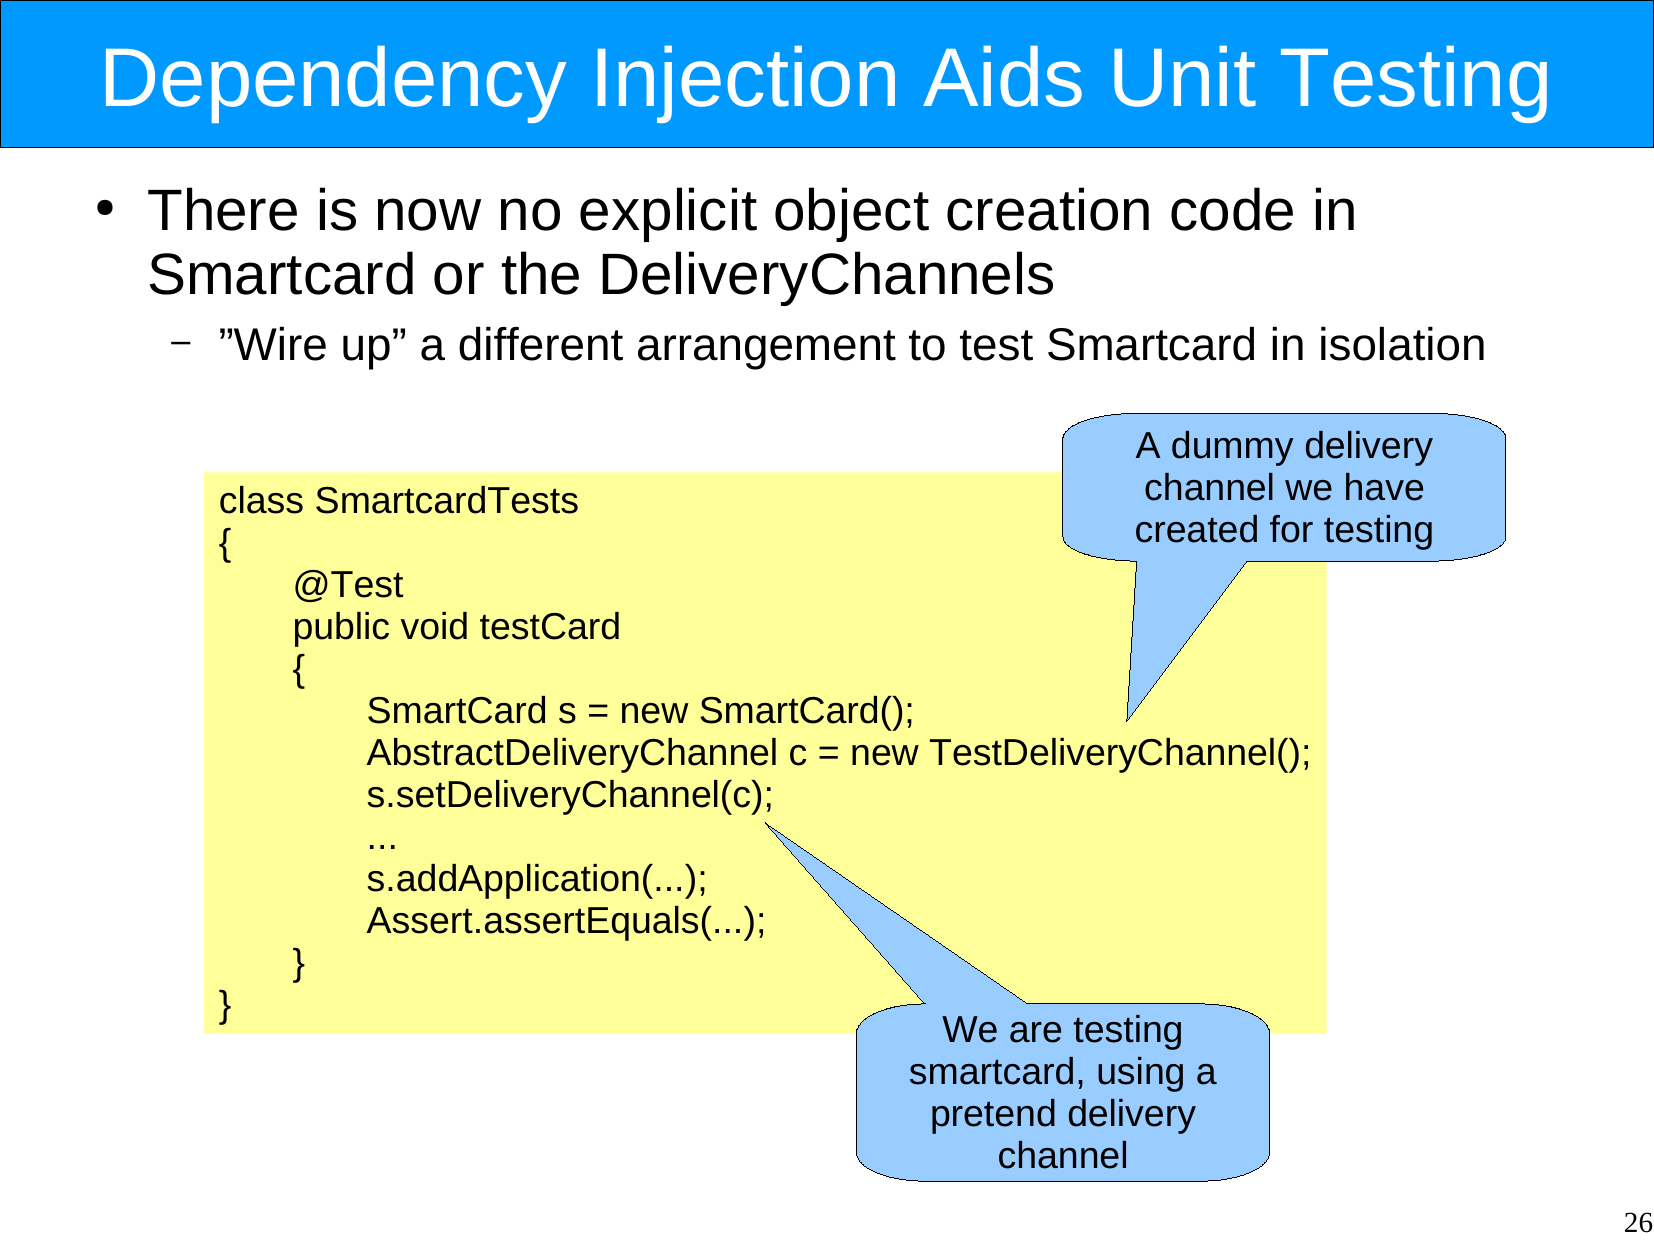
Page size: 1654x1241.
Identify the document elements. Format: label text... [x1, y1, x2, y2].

title Dependency Injection Aids Unit Testing [82, 21, 1571, 135]
list There is now no explicit object creation code in Smartcard or the DeliveryChannels ”Wire up” a different arrangement to test Smartcard in isolation [76, 177, 1565, 1211]
text_box We are testing smartcard, using a pretend delivery channel [765, 822, 1270, 1182]
text_box class SmartcardTests { @Test public void testCard { SmartCard s = new SmartCard(); AbstractDeliveryChannel c = new TestDeliveryChannel(); s.setDeliveryChannel(c); ... s.addApplication(...); Assert.assertEquals(...); } } [204, 472, 1326, 1034]
text_box A dummy delivery channel we have created for testing [1062, 413, 1506, 722]
